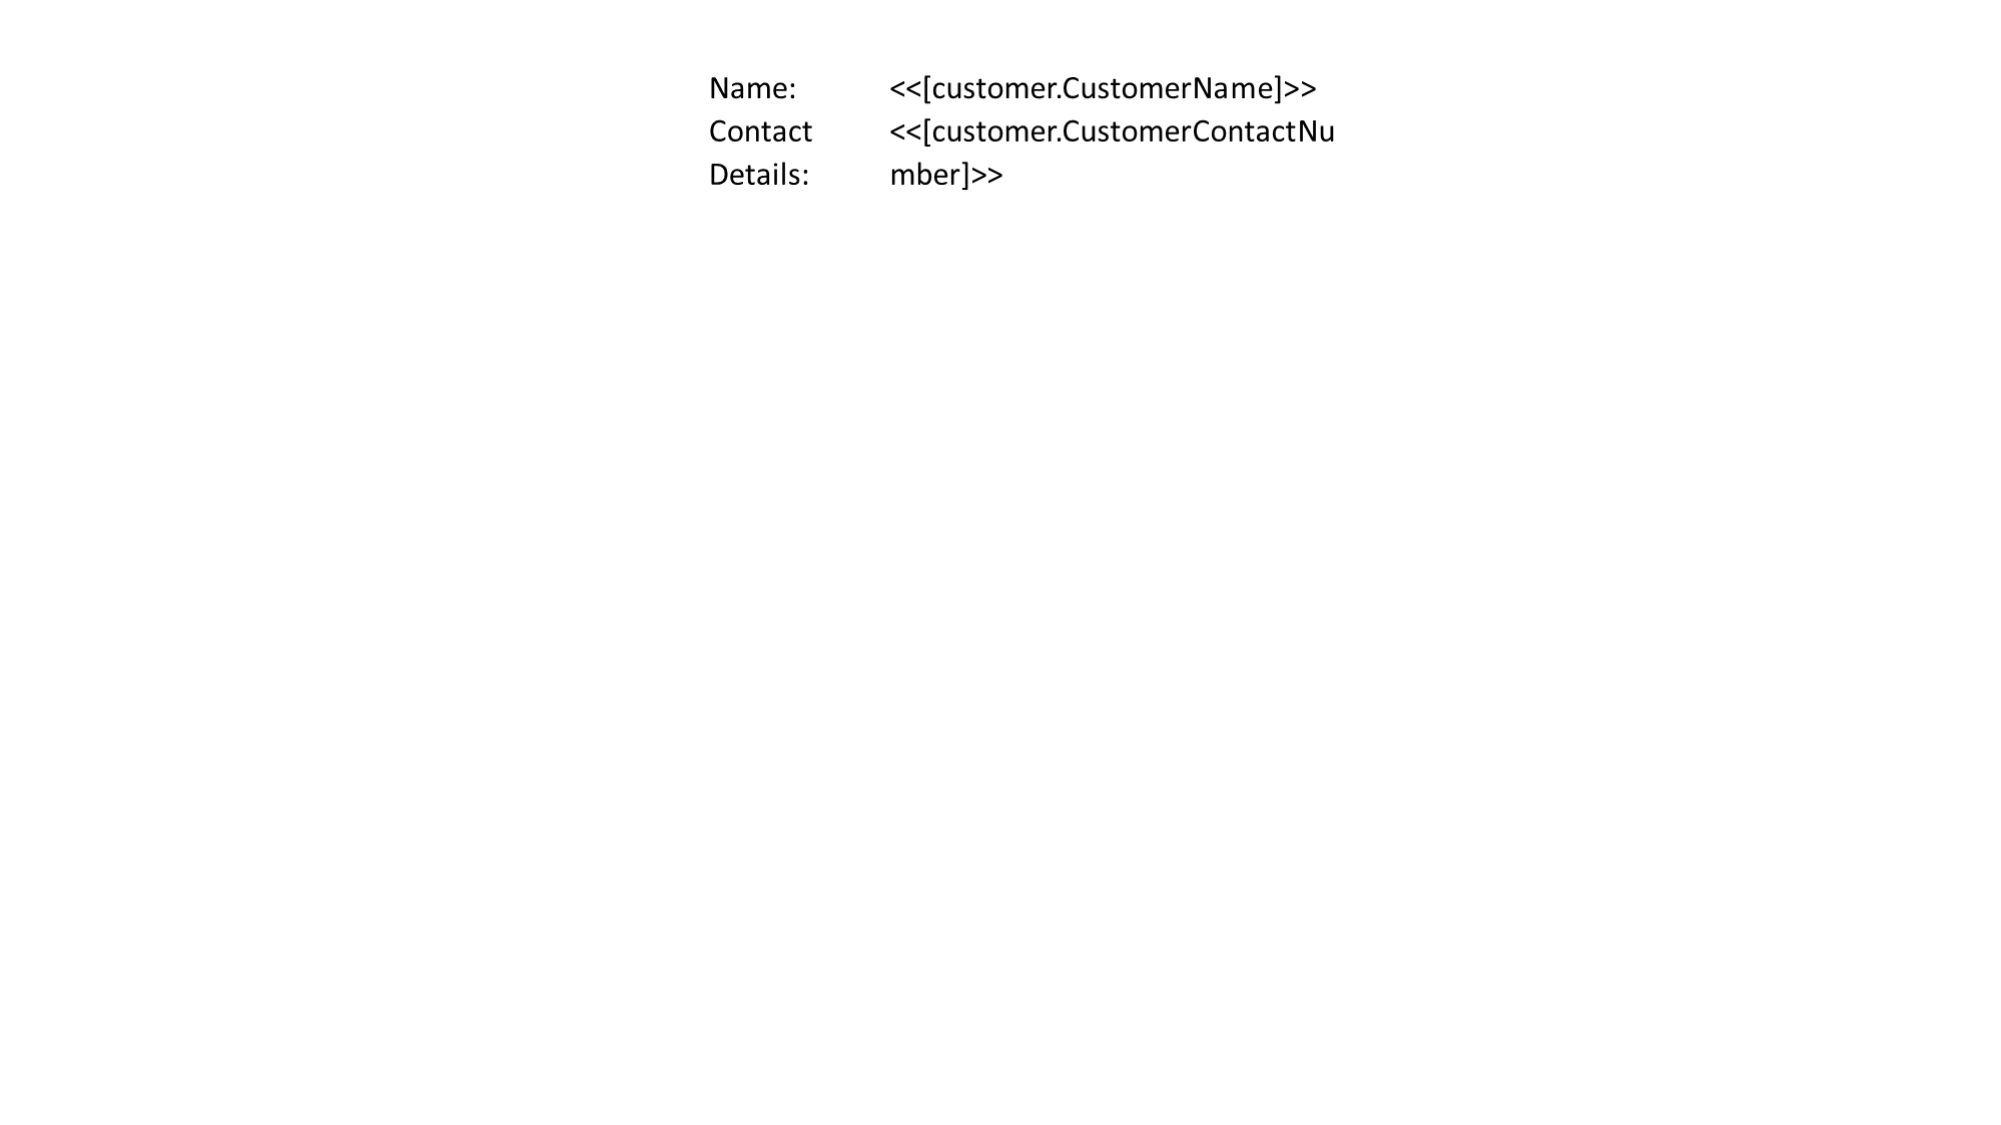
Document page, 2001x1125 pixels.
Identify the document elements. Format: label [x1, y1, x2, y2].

picture [697, 56, 1356, 215]
